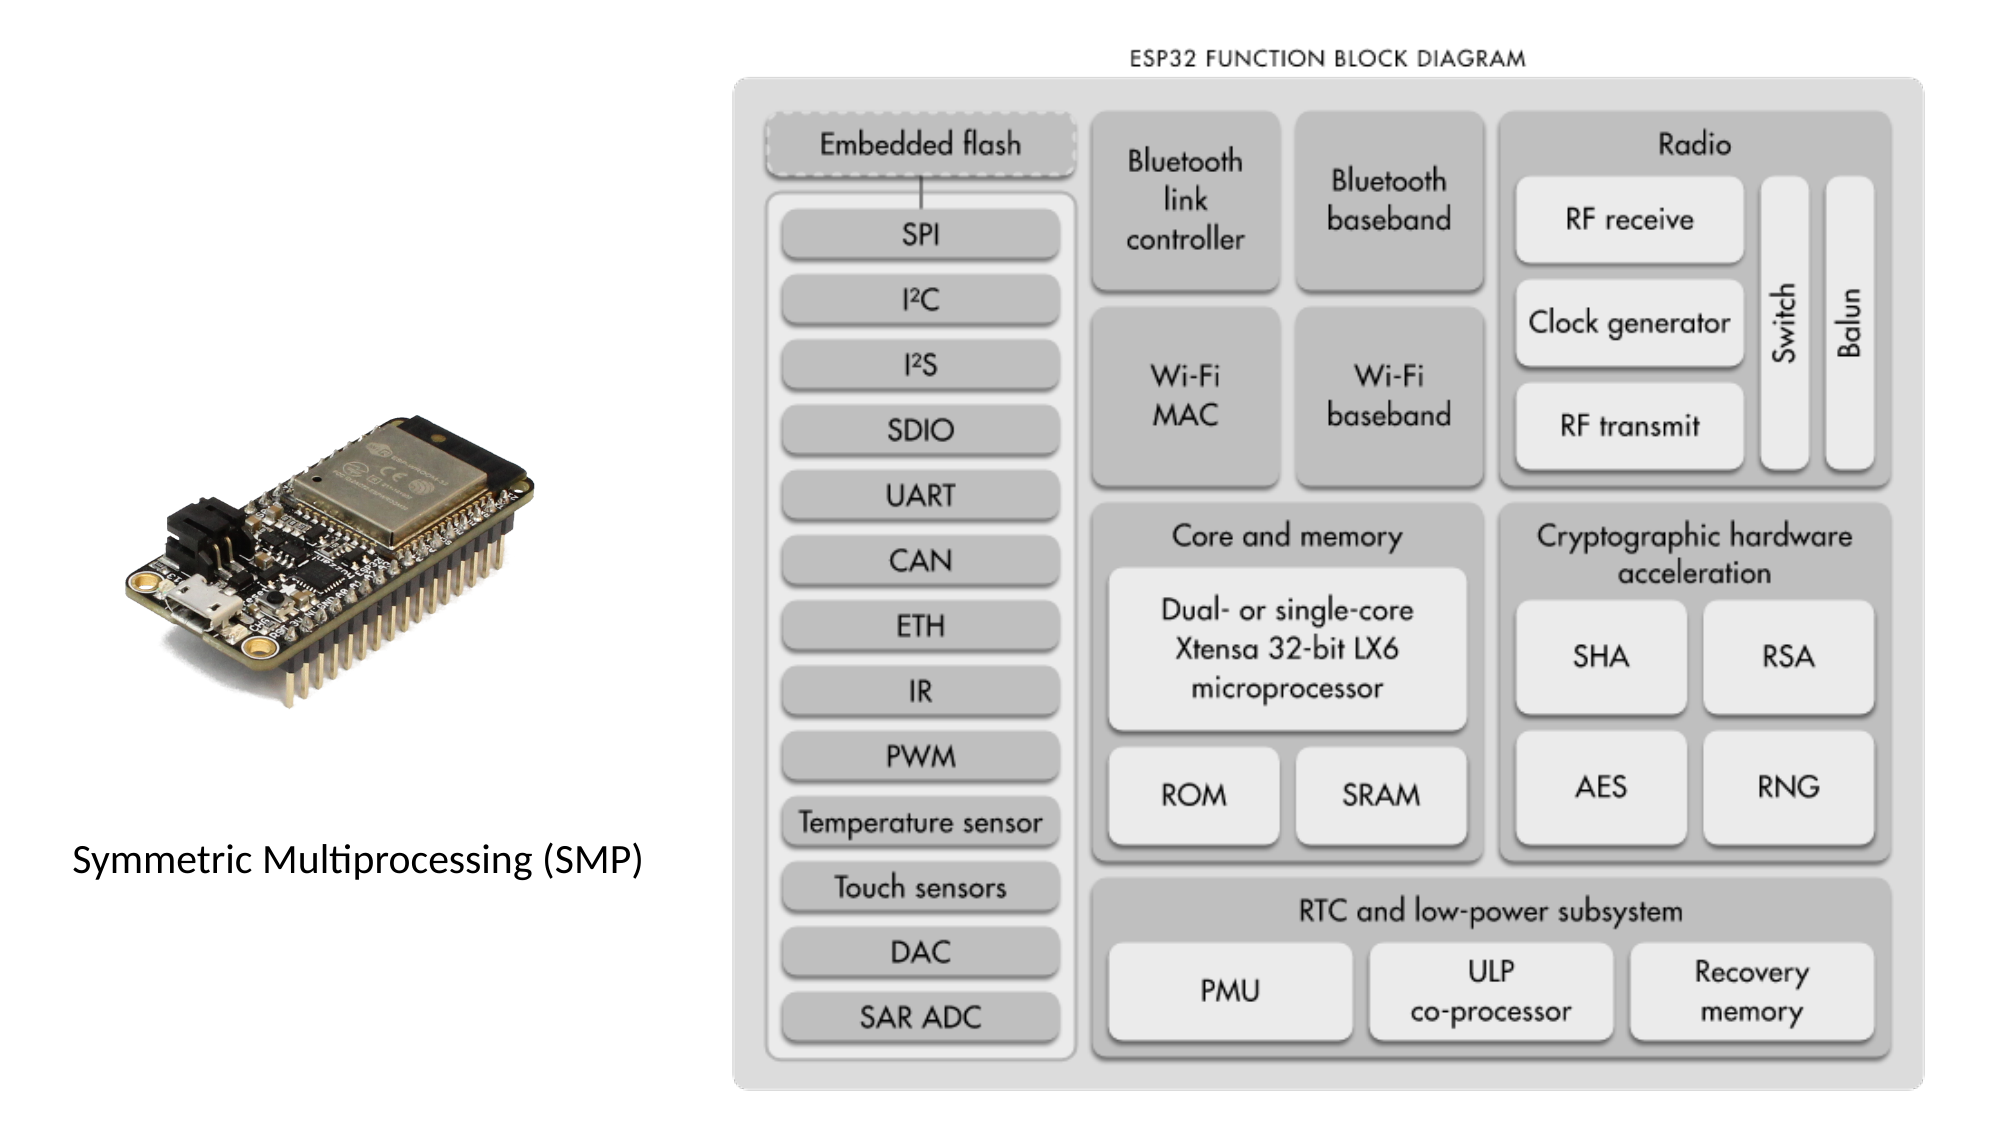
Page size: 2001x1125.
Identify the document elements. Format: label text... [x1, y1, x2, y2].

picture [120, 409, 539, 716]
picture [726, 27, 1932, 1098]
text_box Symmetric Multiprocessing (SMP) [19, 817, 698, 896]
